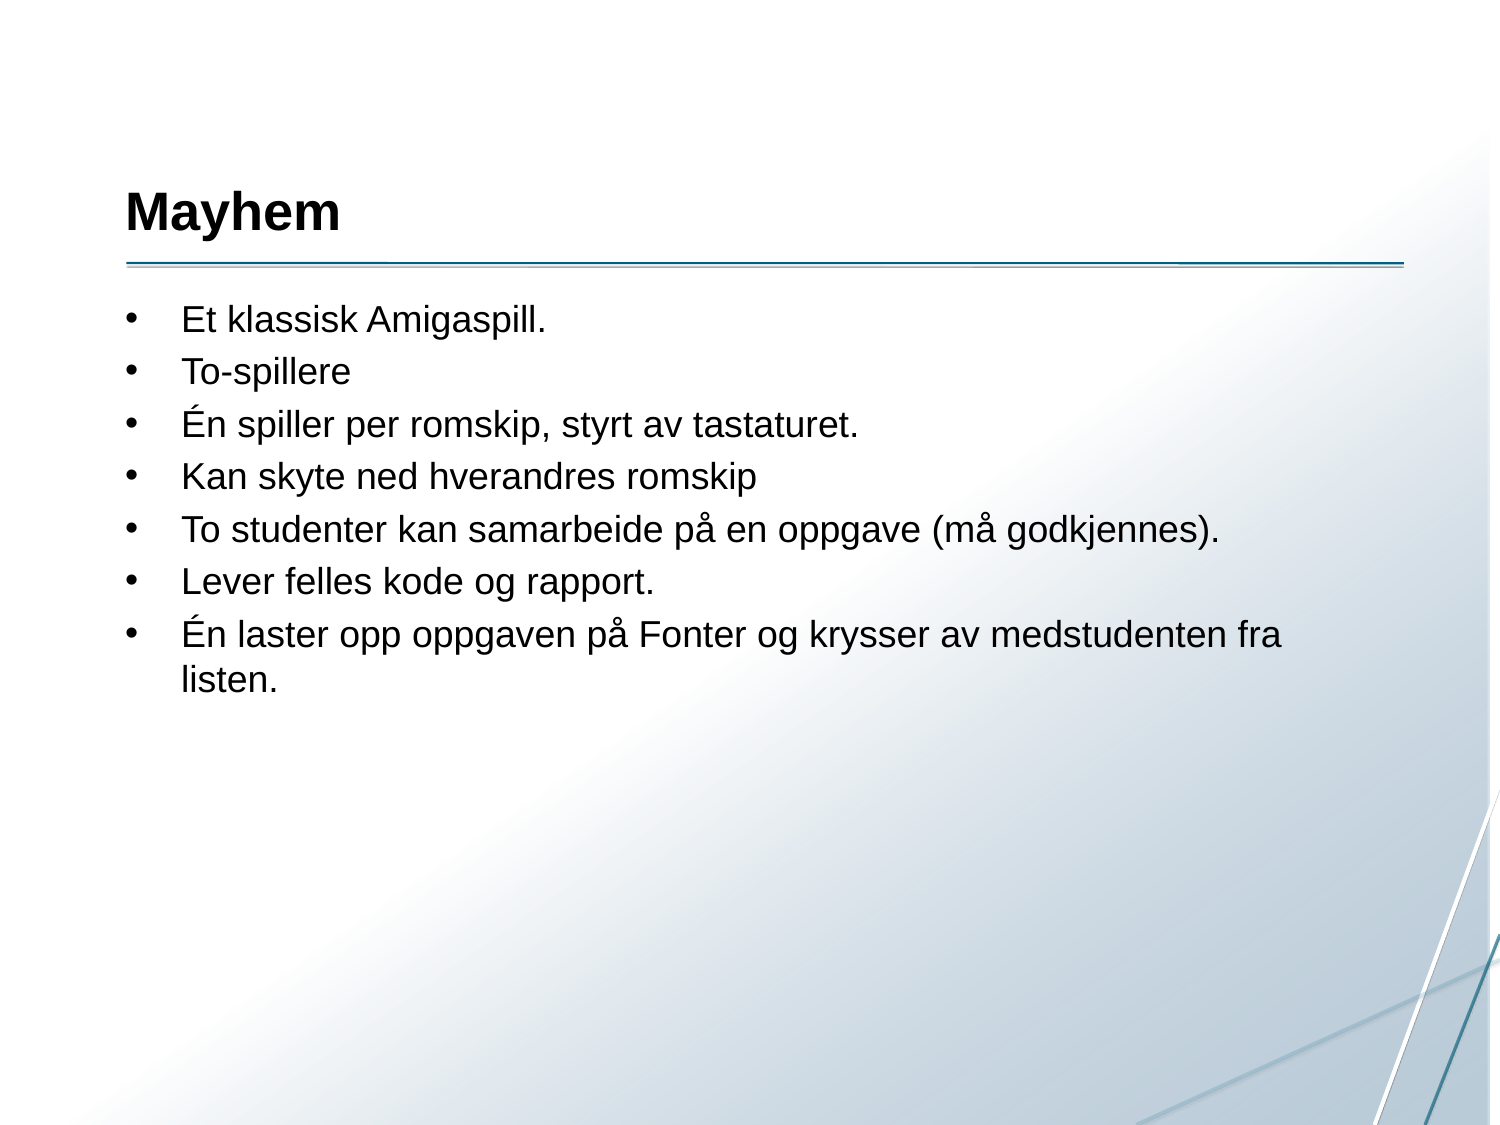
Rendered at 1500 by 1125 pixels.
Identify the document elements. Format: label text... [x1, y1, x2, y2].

list Et klassisk Amigaspill. To-spillere Én spiller per romskip, styrt av tastaturet. Kan skyte ned hverandres romskip To studenter kan samarbeide på en oppgave (må godkjennes). Lever felles kode og rapport. Én laster opp oppgaven på Fonter og krysser av medstudenten fra listen. [109, 287, 1404, 1005]
title Mayhem [109, 49, 1403, 249]
